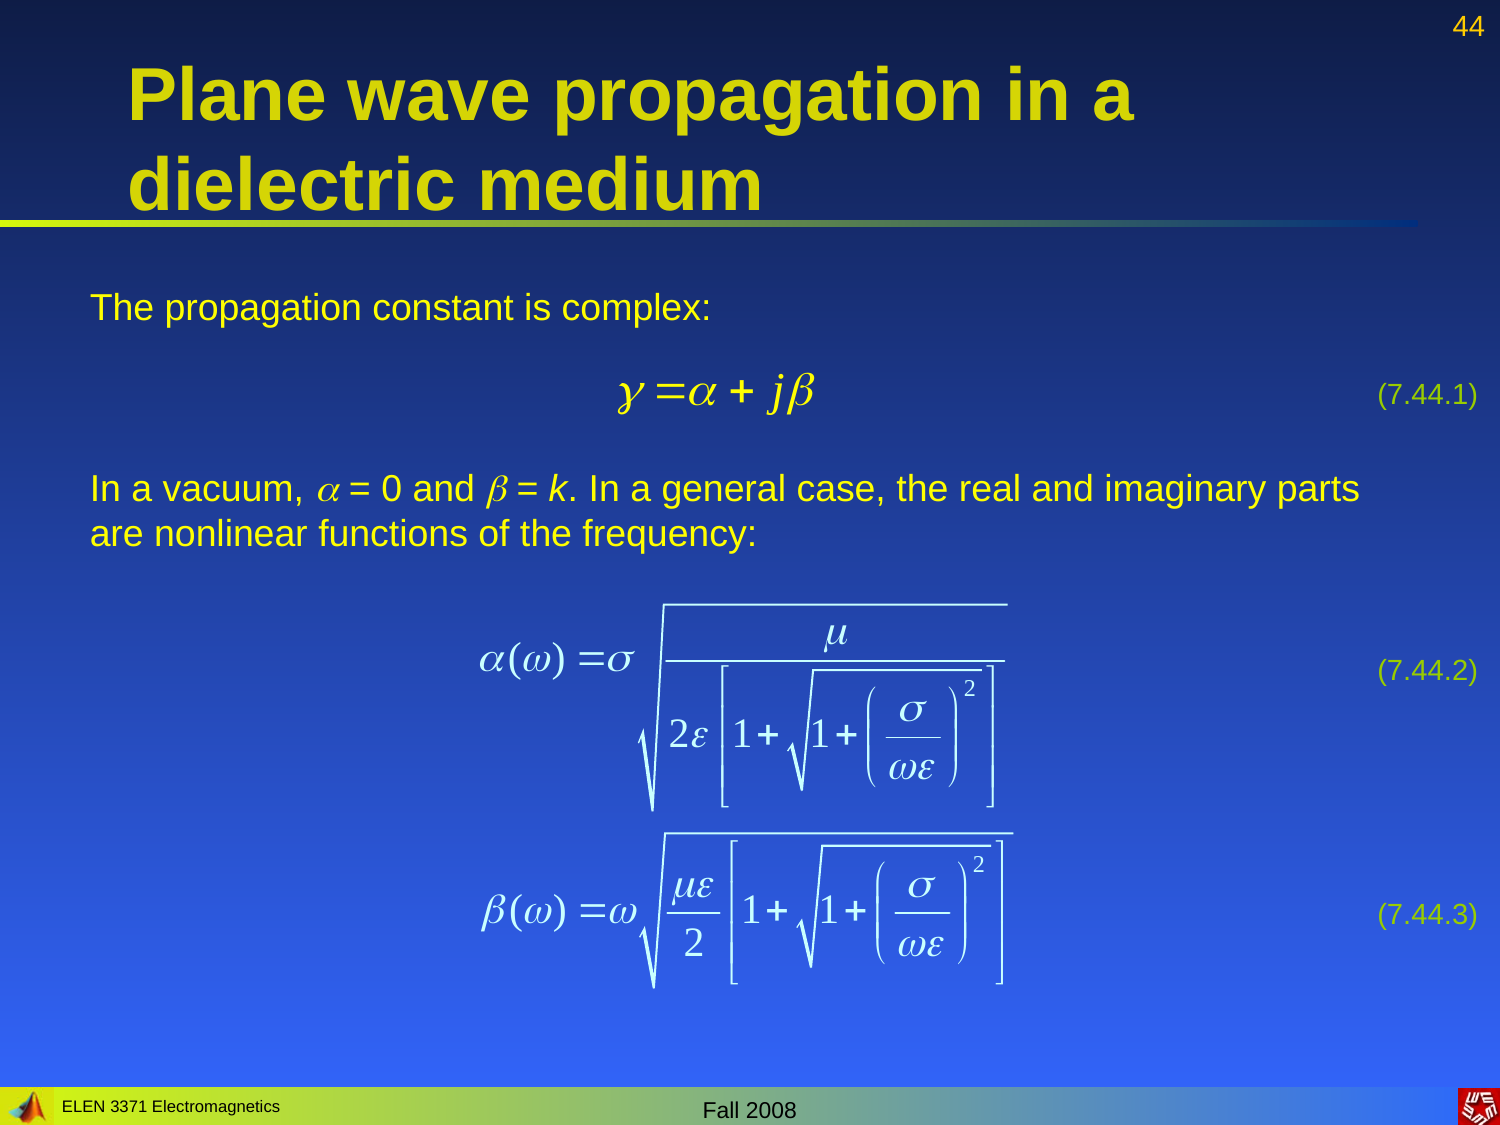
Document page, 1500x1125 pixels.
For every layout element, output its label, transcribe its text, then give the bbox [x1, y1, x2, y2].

text_box In a vacuum,  = 0 and  = k. In a general case, the real and imaginary parts are nonlinear functions of the frequency: [74, 456, 1388, 562]
picture [1458, 1088, 1500, 1125]
chart [609, 362, 826, 426]
title Plane wave propagation in a dielectric medium [112, 37, 1388, 201]
chart [473, 594, 1024, 998]
text_box (7.44.1) [1362, 367, 1500, 418]
text_box (7.44.2) [1362, 643, 1500, 694]
text_box The propagation constant is complex: [75, 274, 751, 336]
text_box (7.44.3) [1362, 887, 1500, 938]
picture [0, 1087, 54, 1125]
